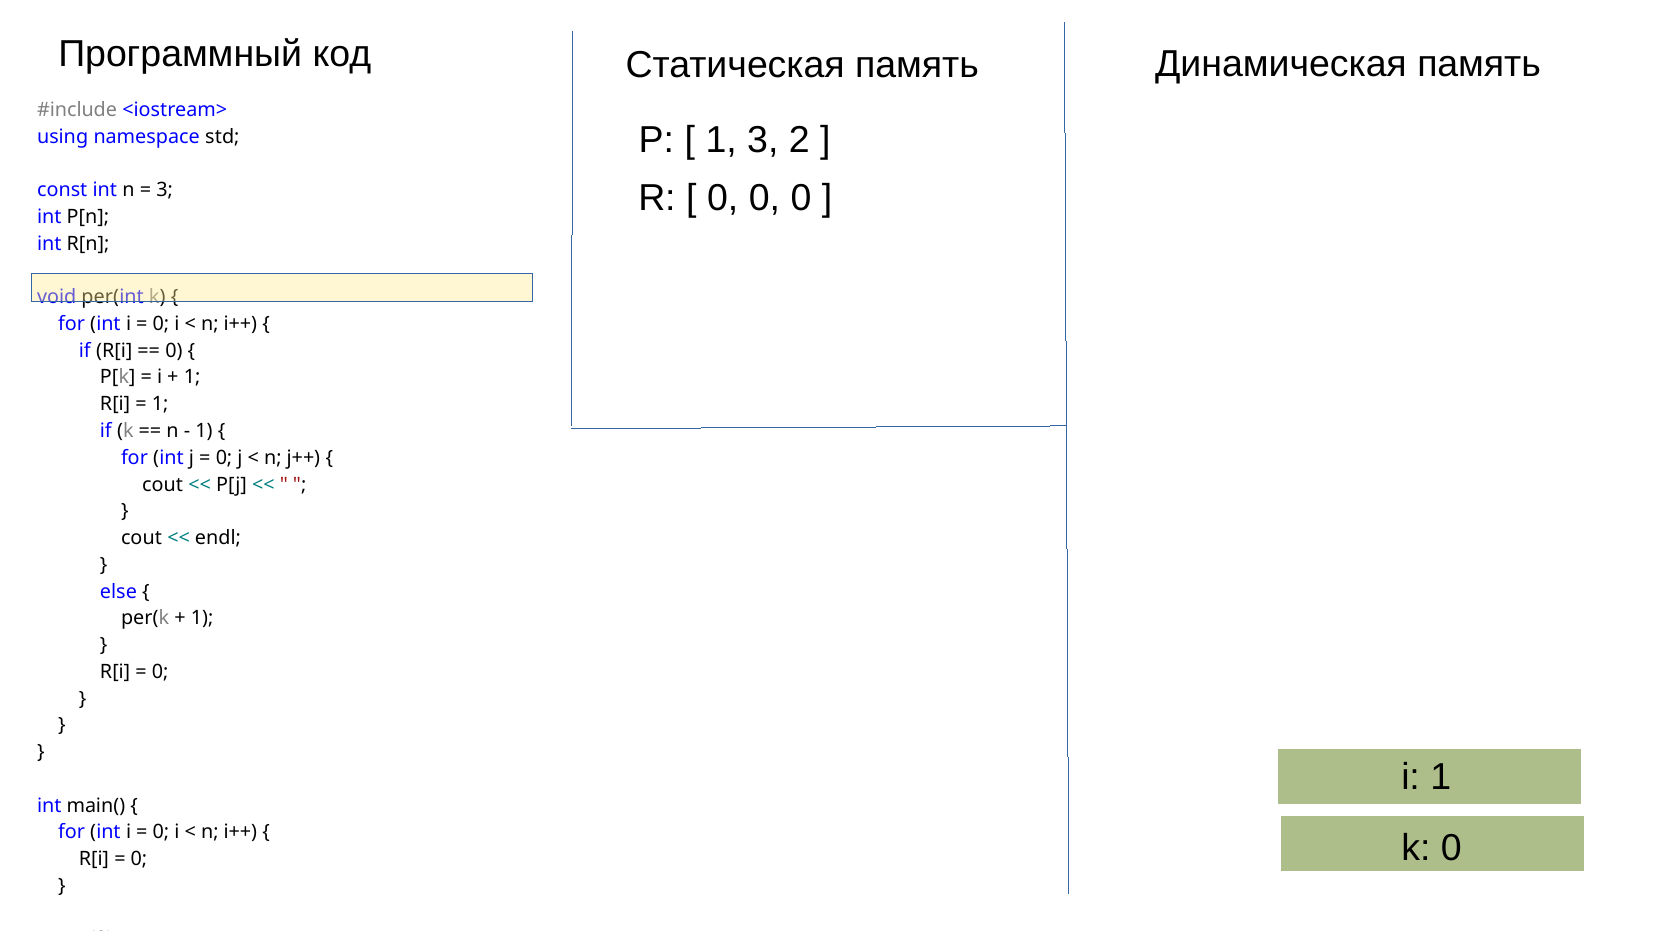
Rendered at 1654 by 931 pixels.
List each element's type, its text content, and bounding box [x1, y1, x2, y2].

text_box Статическая память [610, 35, 995, 93]
text_box Программный код [43, 25, 387, 83]
text_box k: 0 [1386, 819, 1483, 876]
text_box [31, 273, 533, 302]
text_box Динамическая память [1140, 34, 1557, 92]
text_box i: 1 [1386, 748, 1483, 806]
text_box [1279, 814, 1587, 874]
text_box #include <iostream> using namespace std; const int n = 3; int P[n]; int R[n]; void per(int k) { for (int i = 0; i < n; i++) { if (R[i] == 0) { P[k] = i + 1; R[i] = 1; if (k == n - 1) { for (int j = 0; j < n; j++) { cout << P[j] << " "; } cout << endl; } else { per(k + 1); } R[i] = 0; } } } int main() { for (int i = 0; i < n; i++) { R[i] = 0; } per(0); return 0; } [22, 88, 570, 907]
text_box R: [ 0, 0, 0 ] [623, 169, 848, 227]
text_box [1276, 746, 1584, 806]
text_box P: [ 1, 3, 2 ] [623, 111, 846, 168]
